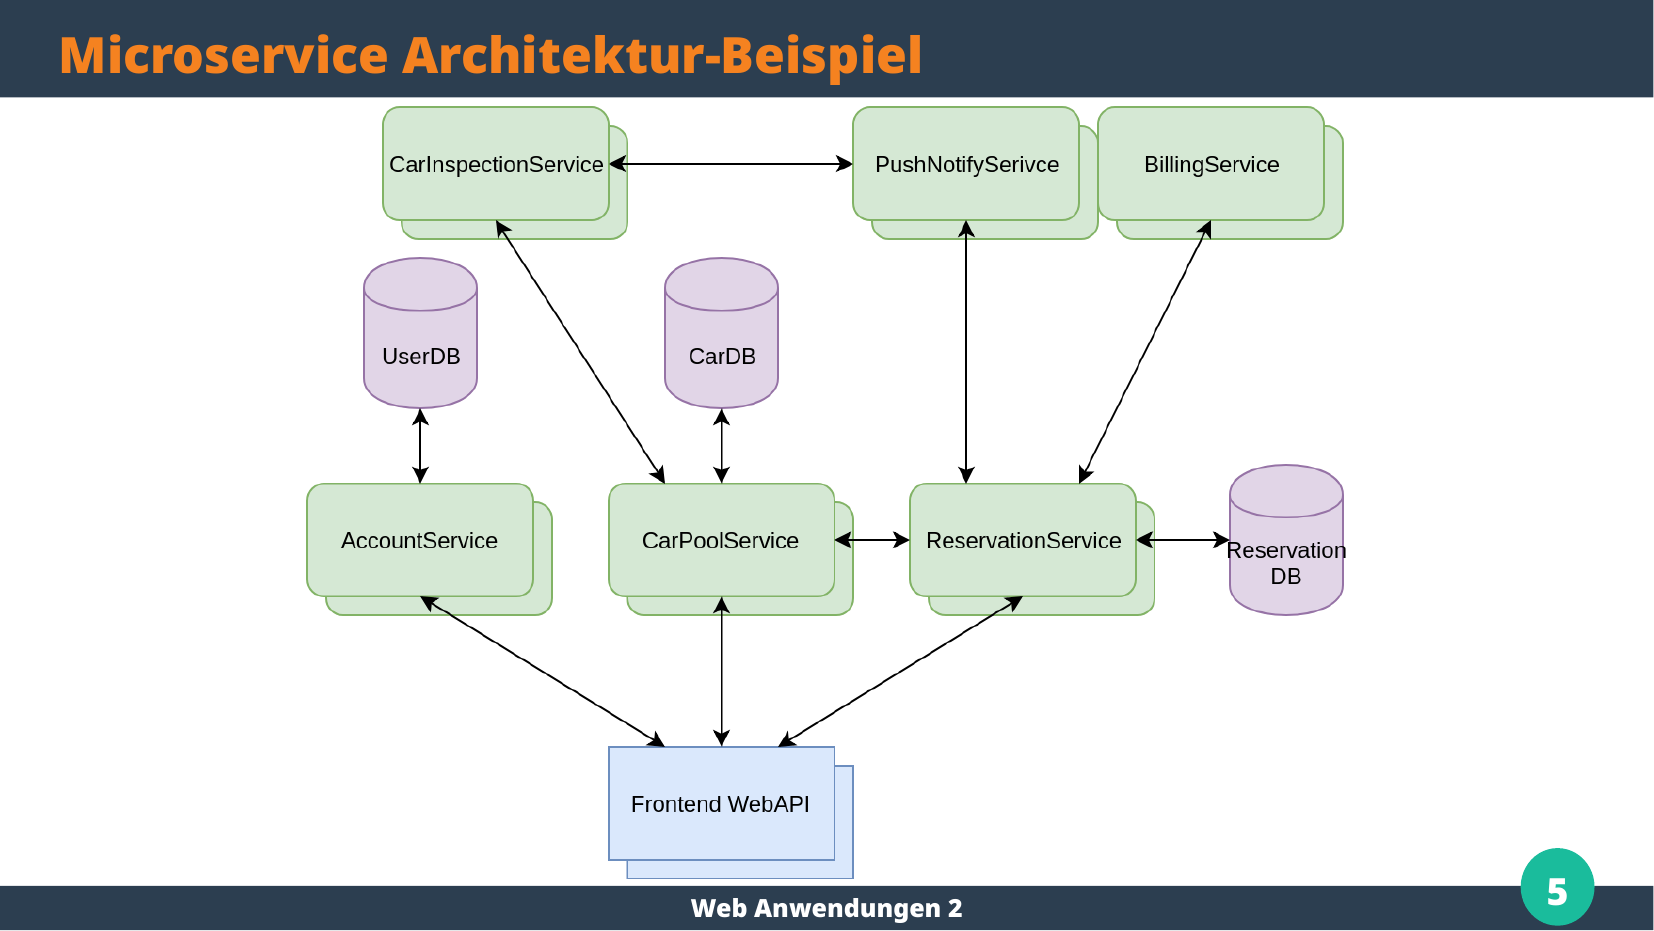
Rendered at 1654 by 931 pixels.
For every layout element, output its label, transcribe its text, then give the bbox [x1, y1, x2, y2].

picture [306, 106, 1347, 879]
title Microservice Architektur-Beispiel [59, 8, 1595, 89]
